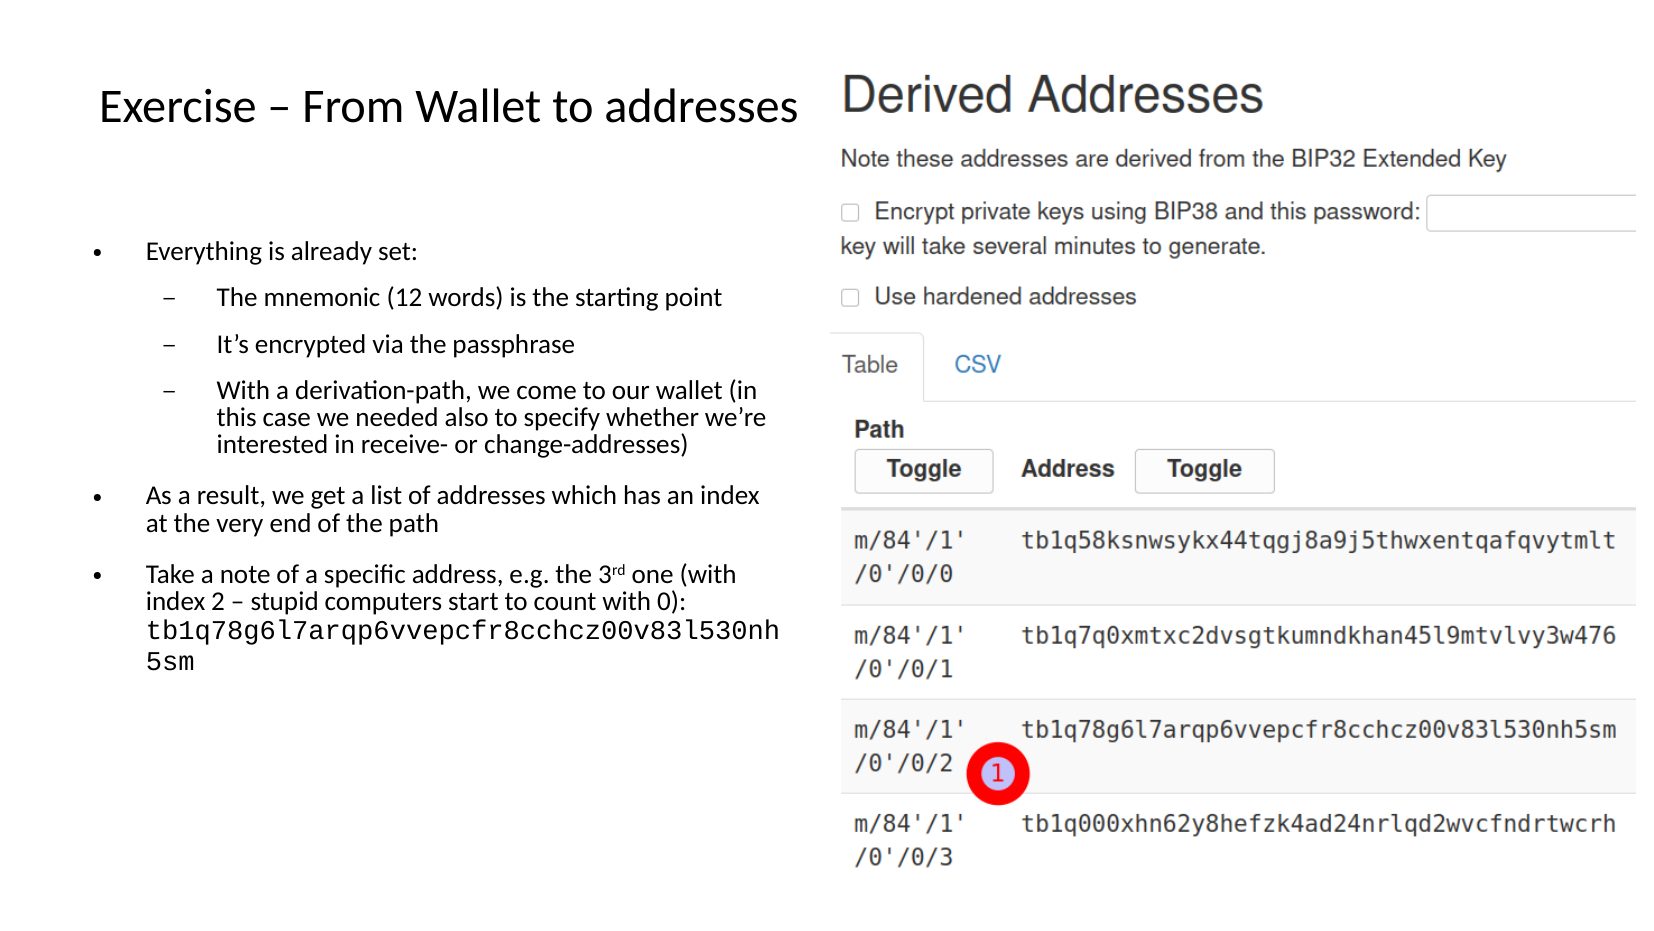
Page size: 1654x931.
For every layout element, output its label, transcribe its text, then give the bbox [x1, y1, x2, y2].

title Exercise – From Wallet to addresses [99, 27, 1555, 193]
list Everything is already set: The mnemonic (12 words) is the starting point It’s encrypted via the passphrase With a derivation-path, we come to our wallet (in this case we needed also to specify whether we’re interested in receive- or change-addresses) As a result, we get a list of addresses which has an index at the very end of the path Take a note of a specific address, e.g. the 3rd one (with index 2 – stupid computers start to count with 0): tb1q78g6l7arqp6vvepcfr8cchcz00v83l530nh5sm [75, 240, 788, 812]
picture [830, 57, 1636, 871]
